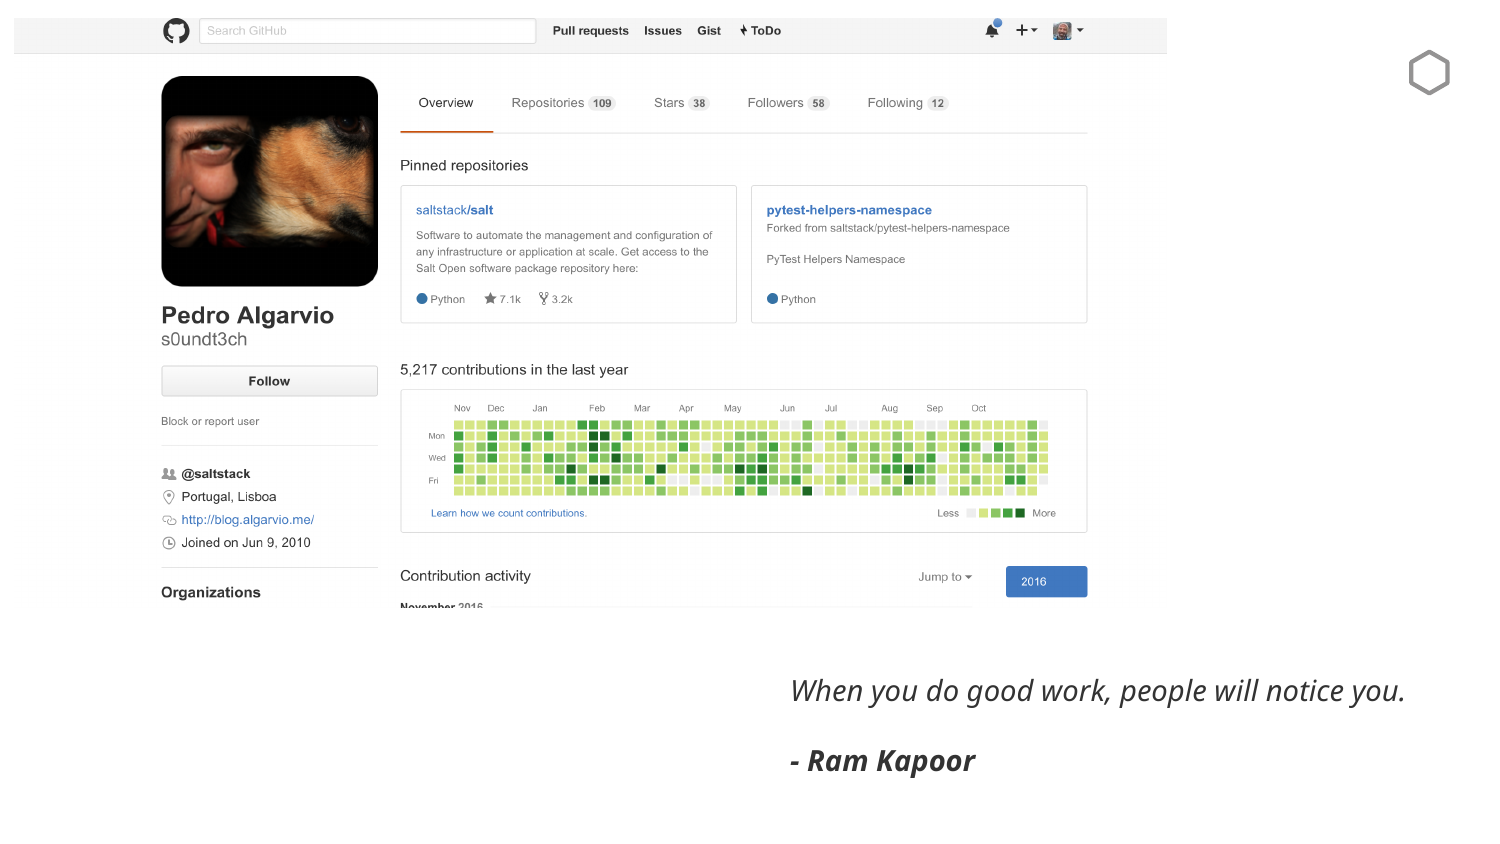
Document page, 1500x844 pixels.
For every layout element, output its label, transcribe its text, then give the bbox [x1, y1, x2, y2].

text_box When you do good work, people will notice you. - Ram Kapoor [775, 657, 1430, 815]
picture [14, 18, 1167, 608]
